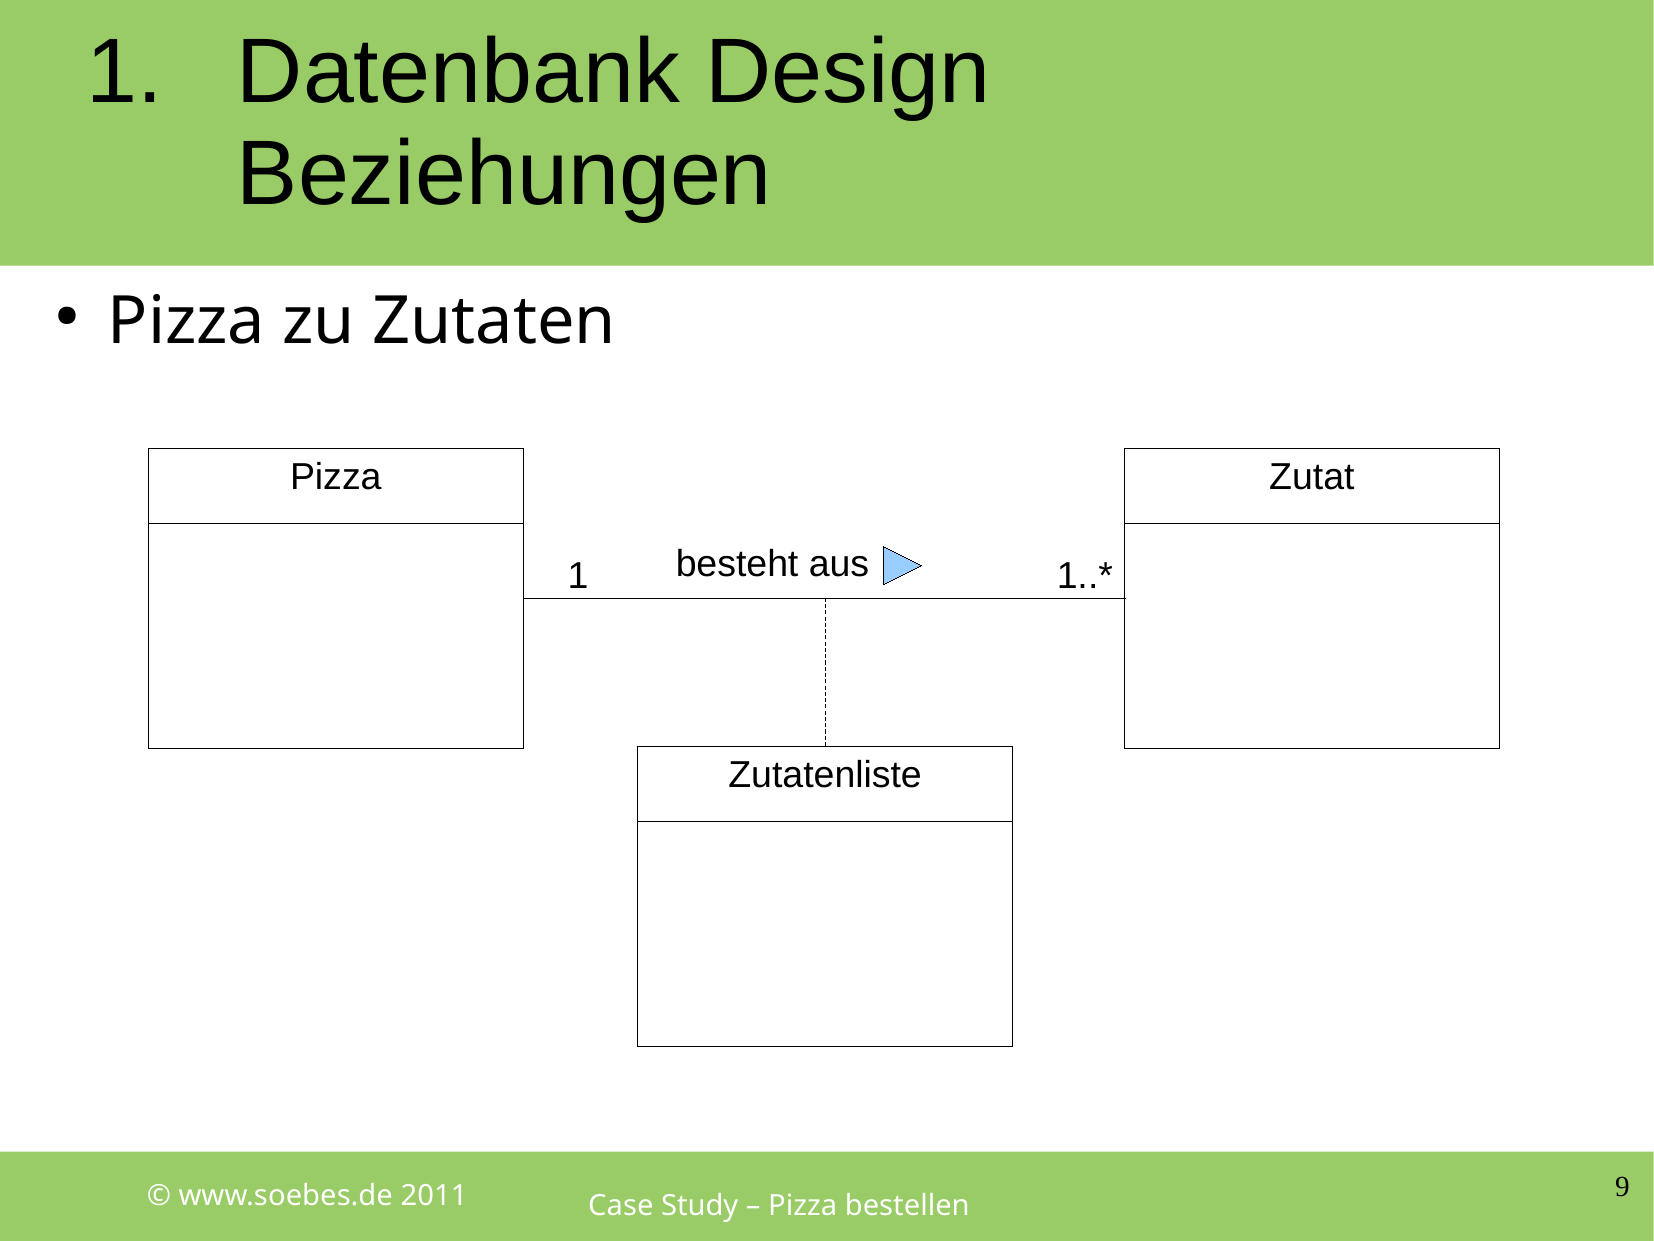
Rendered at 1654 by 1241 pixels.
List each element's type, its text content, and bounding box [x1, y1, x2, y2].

text_box besteht aus [661, 535, 920, 592]
list Pizza zu Zutaten [37, 272, 1613, 1091]
text_box 1 [552, 546, 591, 604]
text_box [883, 546, 922, 585]
text_box Zutat [1124, 448, 1500, 506]
text_box Pizza [148, 448, 524, 506]
text_box 1..* [1042, 546, 1155, 604]
title 1. Datenbank Design Beziehungen [86, 17, 1576, 226]
text_box Zutatenliste [637, 746, 1013, 803]
